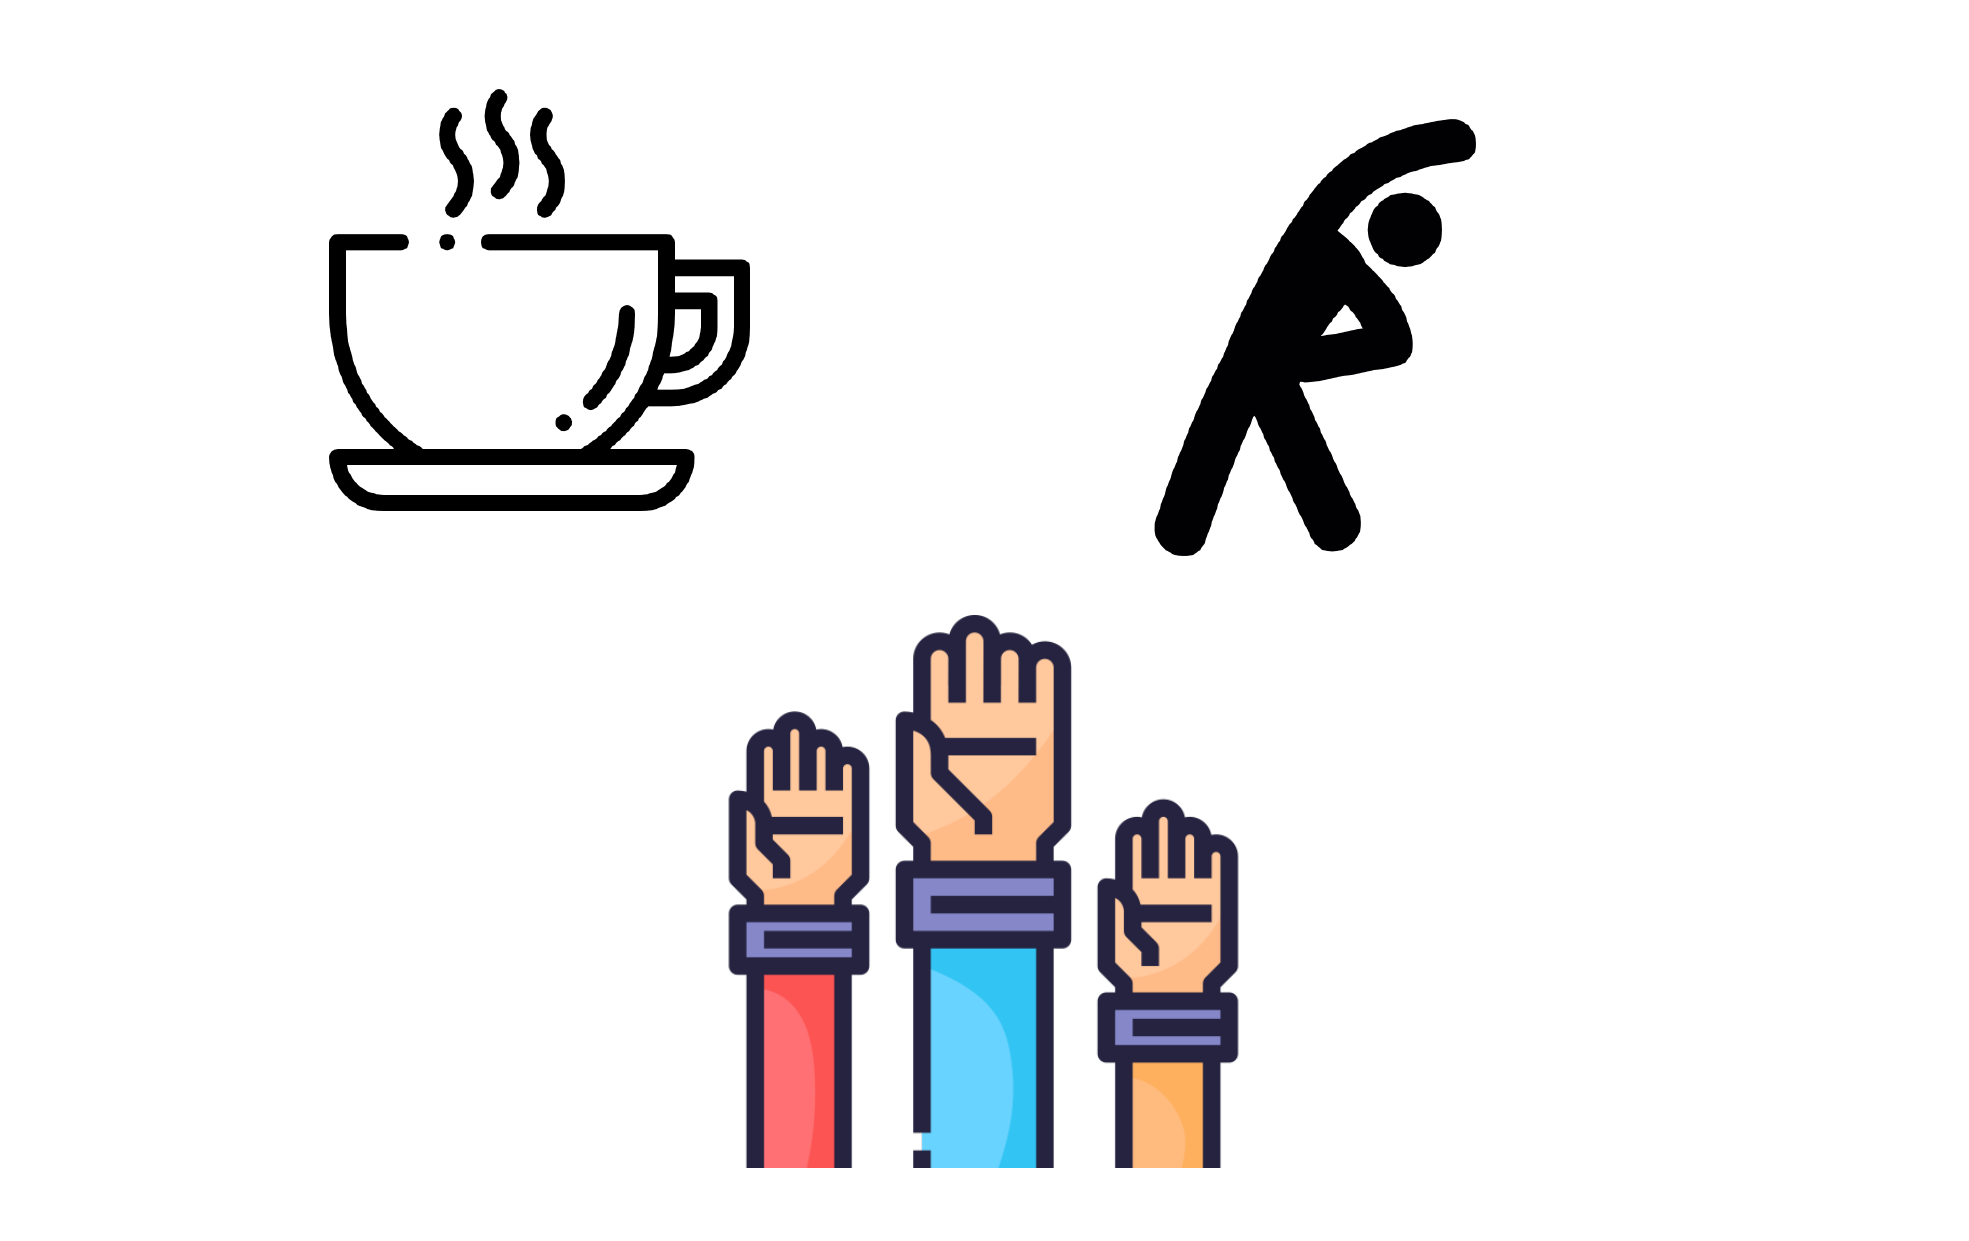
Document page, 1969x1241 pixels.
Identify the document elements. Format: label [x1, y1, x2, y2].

picture [1097, 119, 1533, 556]
picture [329, 89, 750, 511]
picture [707, 615, 1260, 1168]
